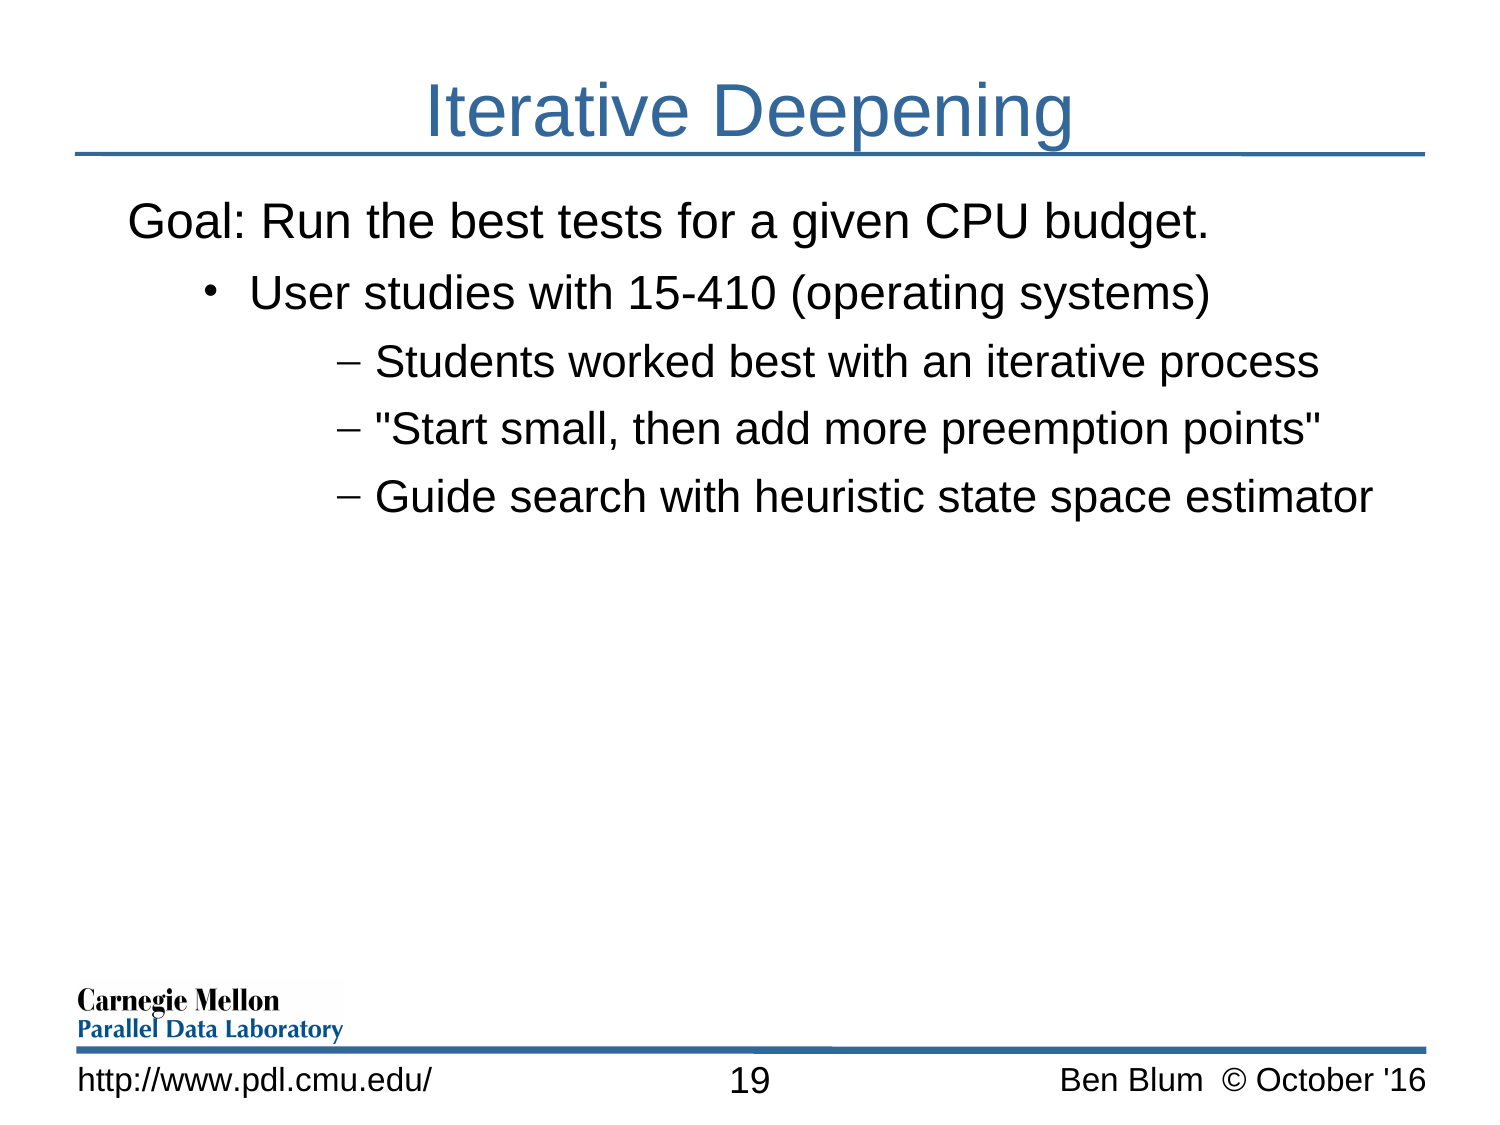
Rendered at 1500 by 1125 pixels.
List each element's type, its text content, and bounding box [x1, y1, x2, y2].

list Goal: Run the best tests for a given CPU budget. User studies with 15-410 (operating systems) Students worked best with an iterative process "Start small, then add more preemption points" Guide search with heuristic state space estimator [112, 181, 1426, 938]
title Iterative Deepening [112, 49, 1388, 163]
picture [77, 979, 343, 1044]
